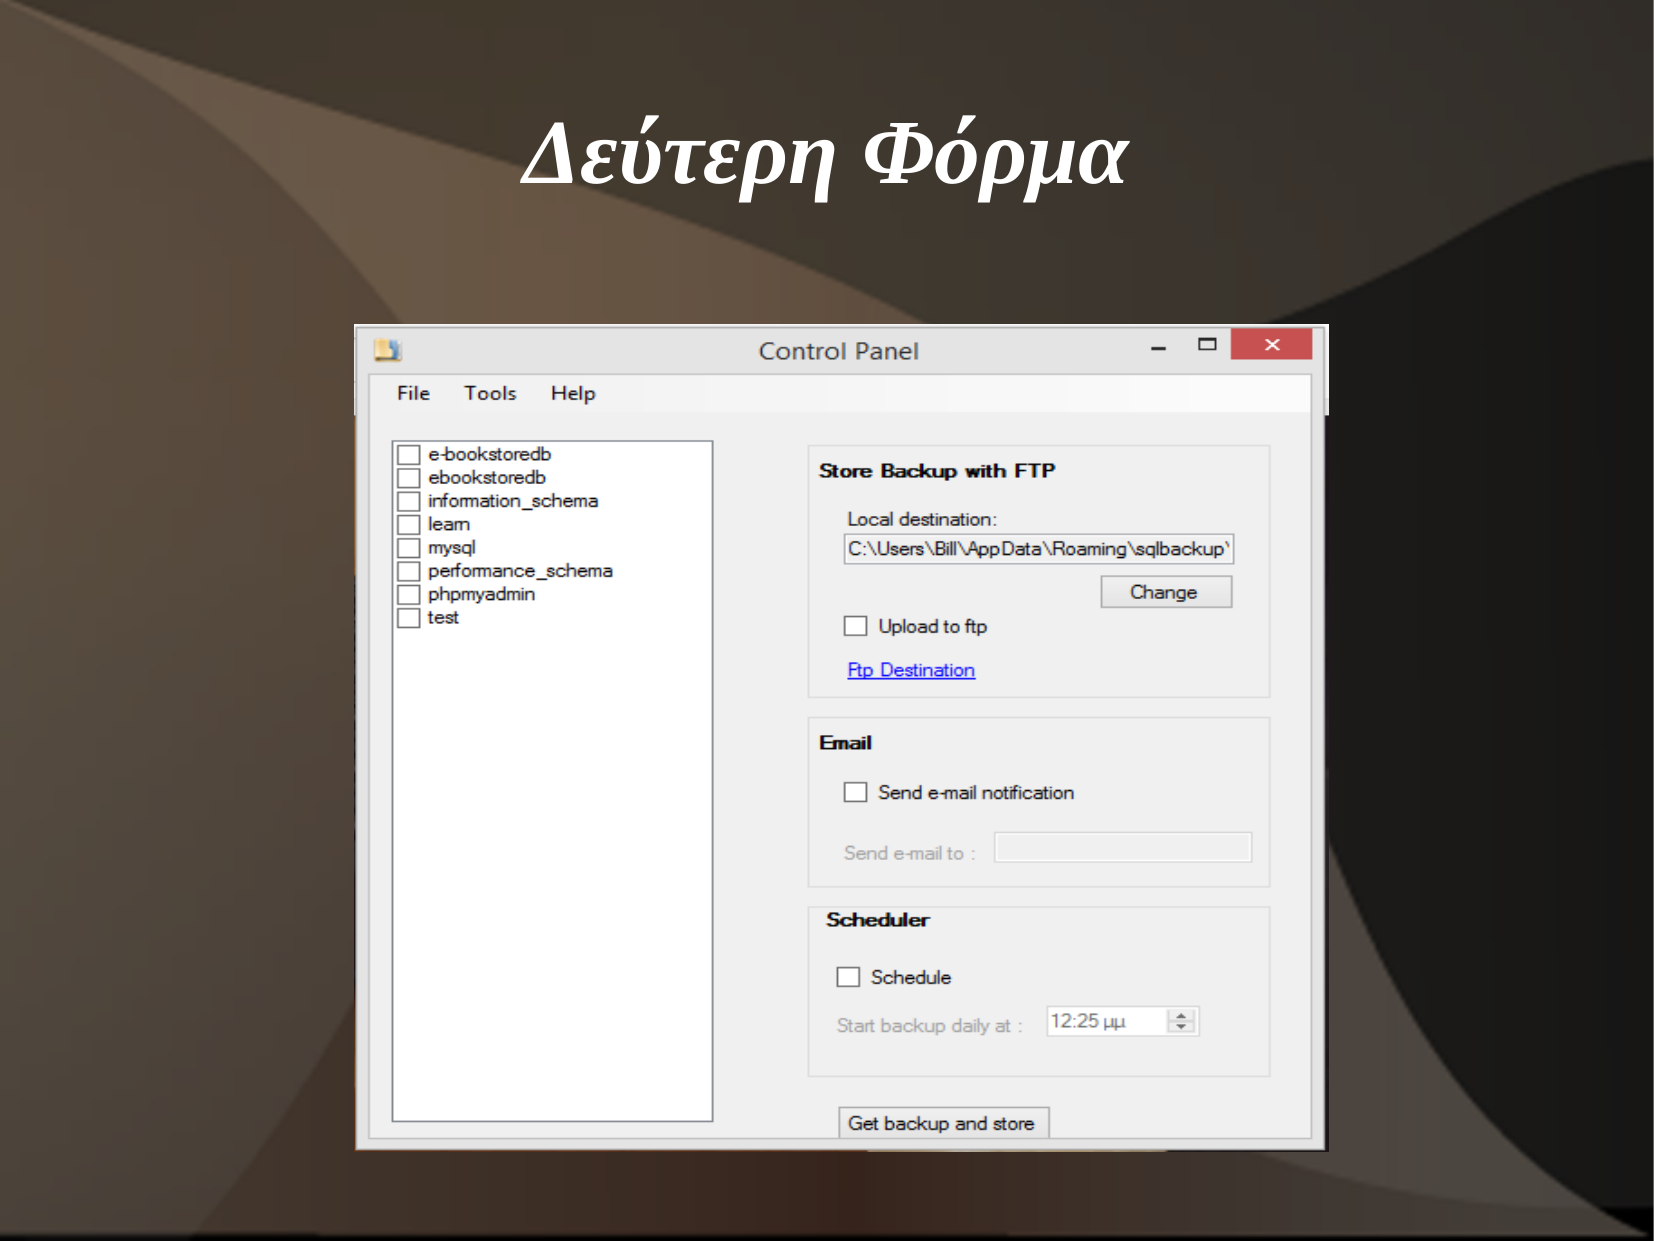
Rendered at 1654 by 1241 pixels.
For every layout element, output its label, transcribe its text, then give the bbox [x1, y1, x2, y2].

title Δεύτερη Φόρμα [82, 49, 1571, 257]
picture [0, 0, 1654, 1241]
